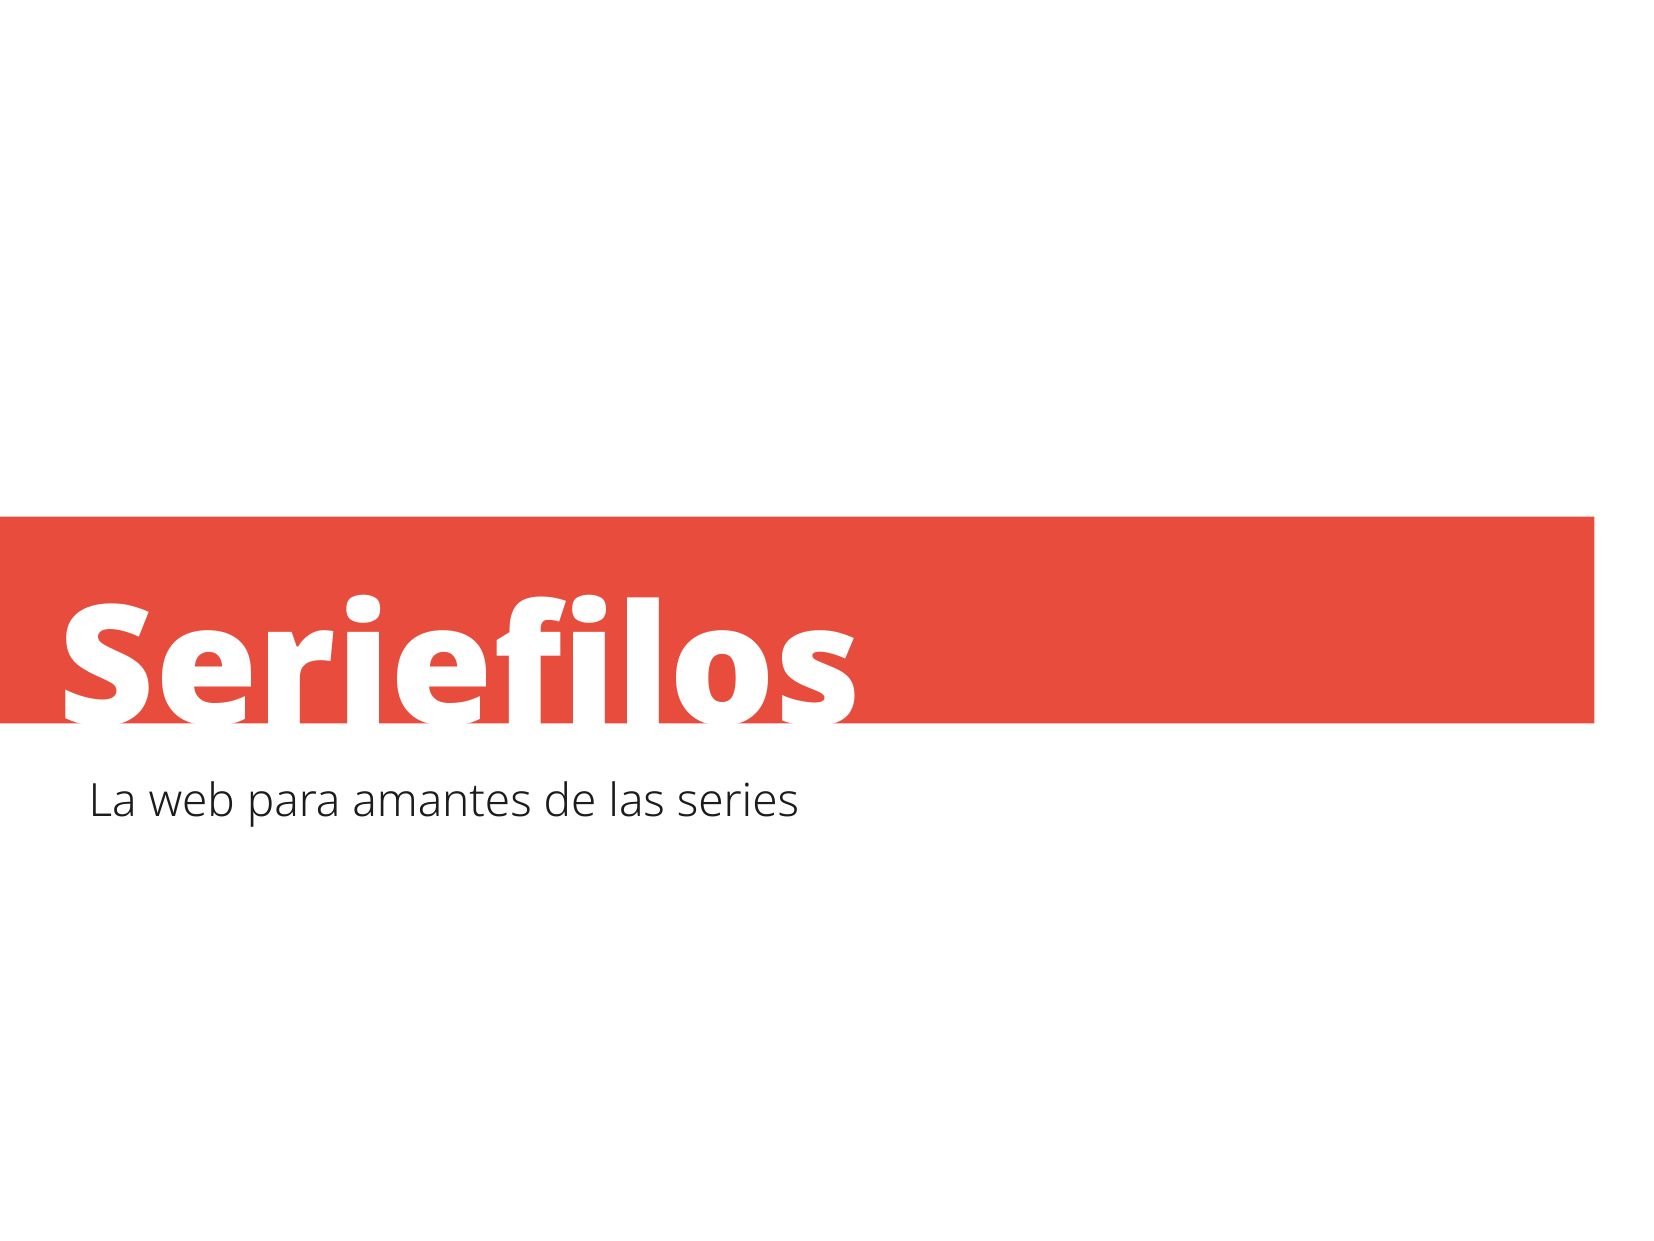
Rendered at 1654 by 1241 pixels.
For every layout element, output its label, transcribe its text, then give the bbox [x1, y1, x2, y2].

title Seriefilos [59, 546, 1595, 694]
subtitle La web para amantes de las series [88, 767, 1595, 1182]
